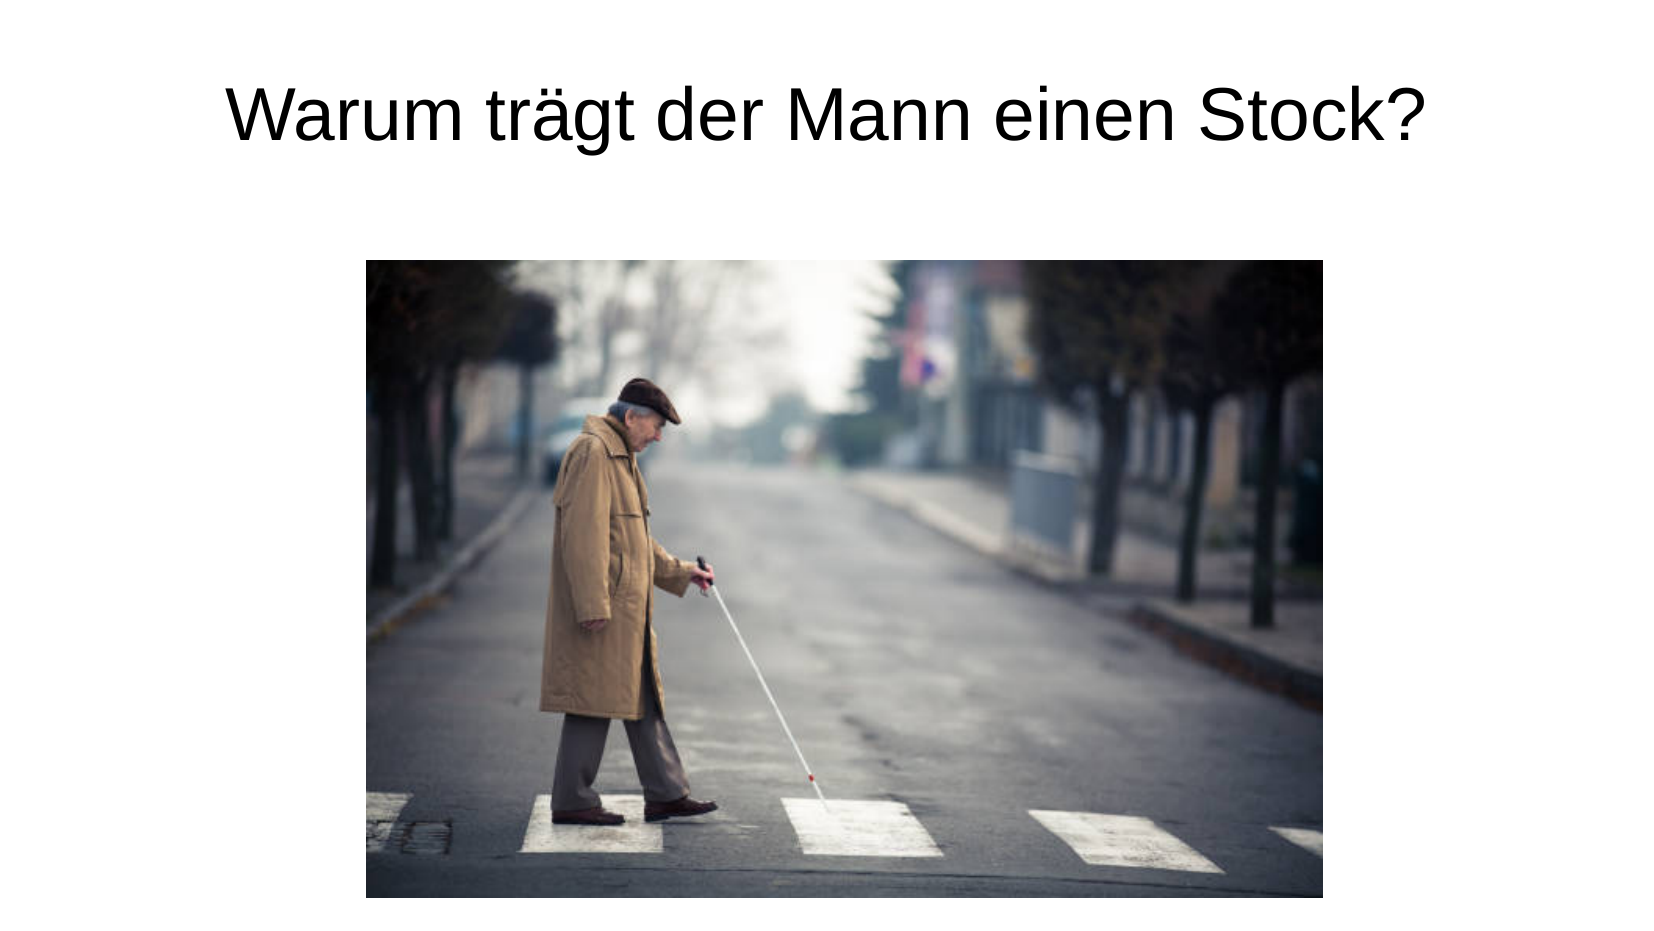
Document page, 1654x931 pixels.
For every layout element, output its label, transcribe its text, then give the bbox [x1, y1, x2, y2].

picture [366, 260, 1323, 898]
title Warum trägt der Mann einen Stock? [82, 37, 1571, 193]
